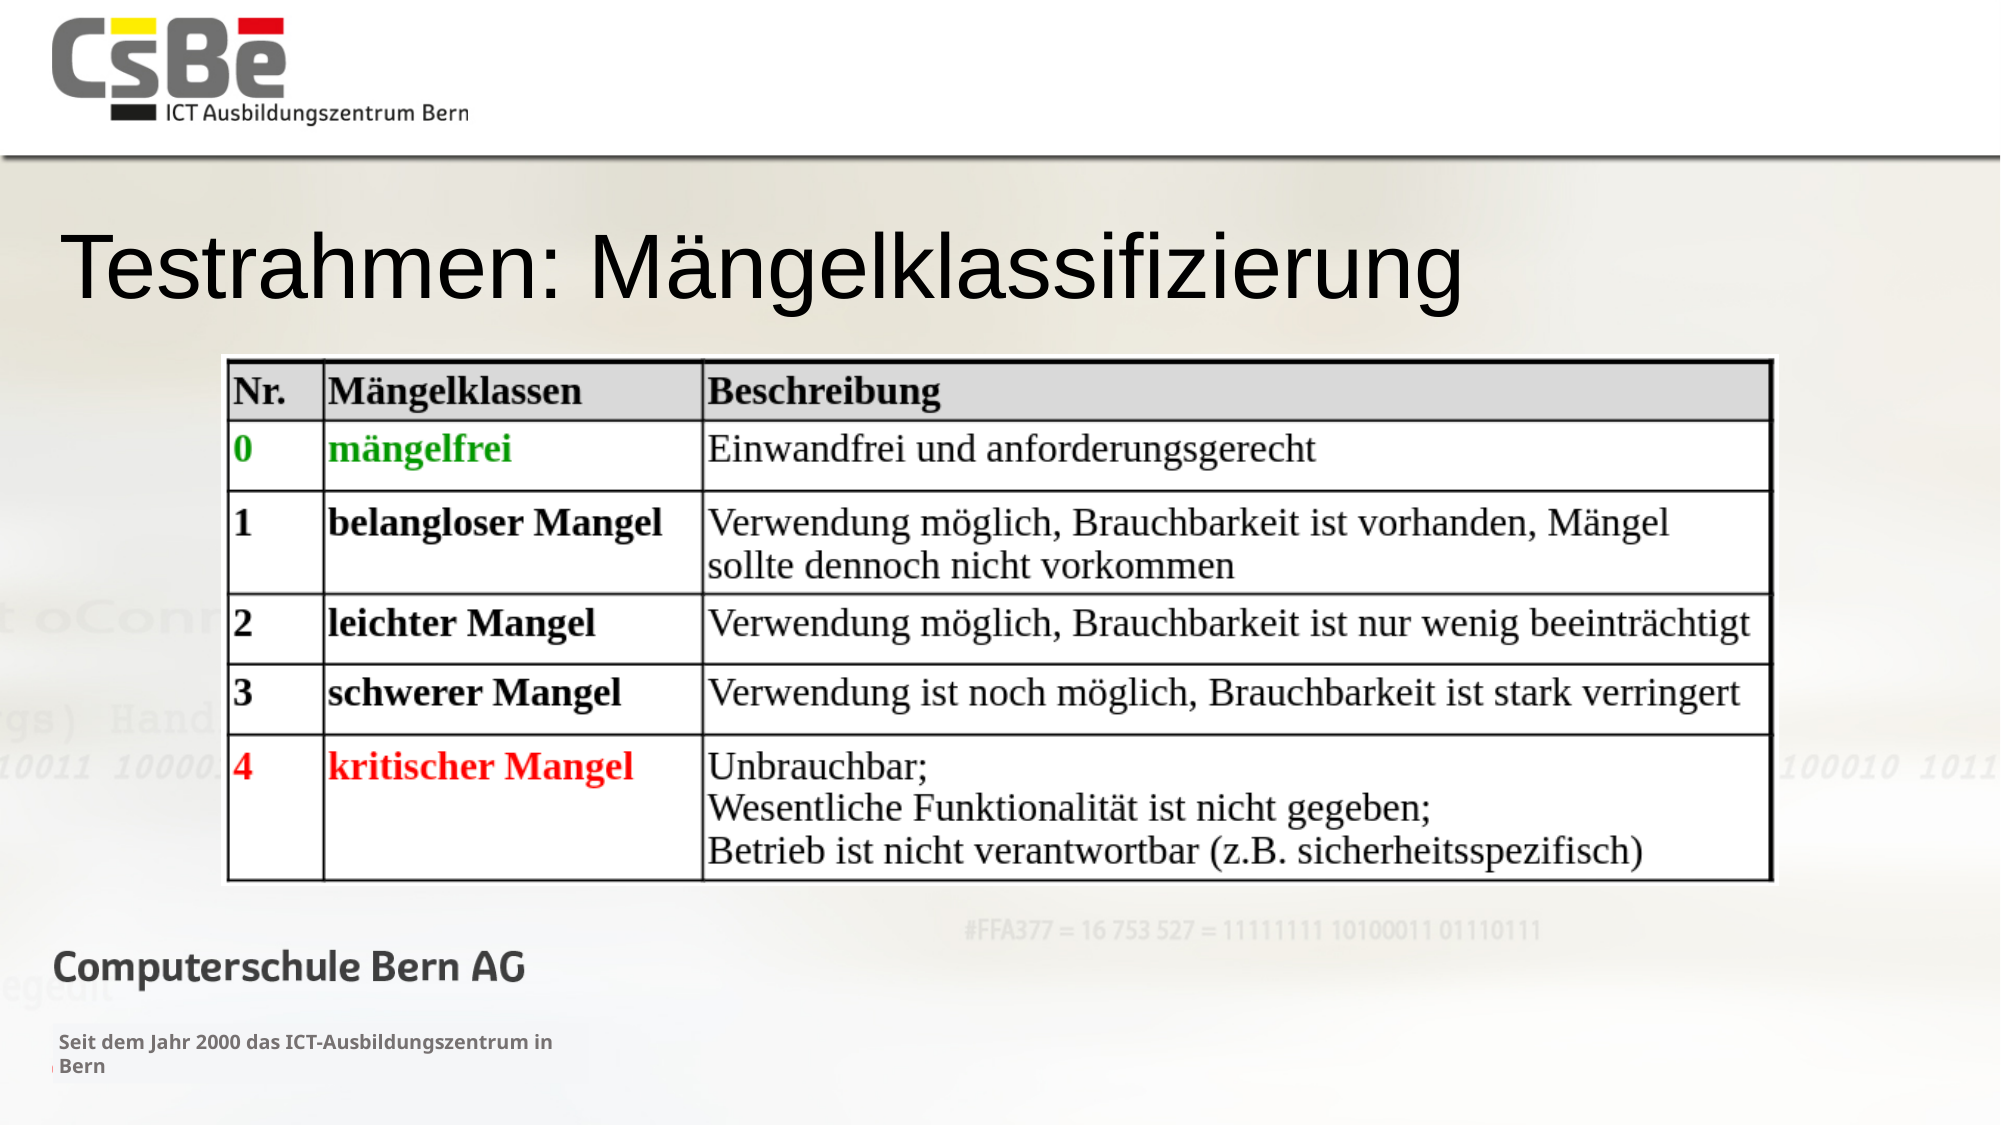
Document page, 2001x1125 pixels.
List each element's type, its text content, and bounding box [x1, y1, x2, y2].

picture [0, 0, 2001, 1125]
list Testrahmen: Mängelklassifizierung [59, 206, 1920, 355]
